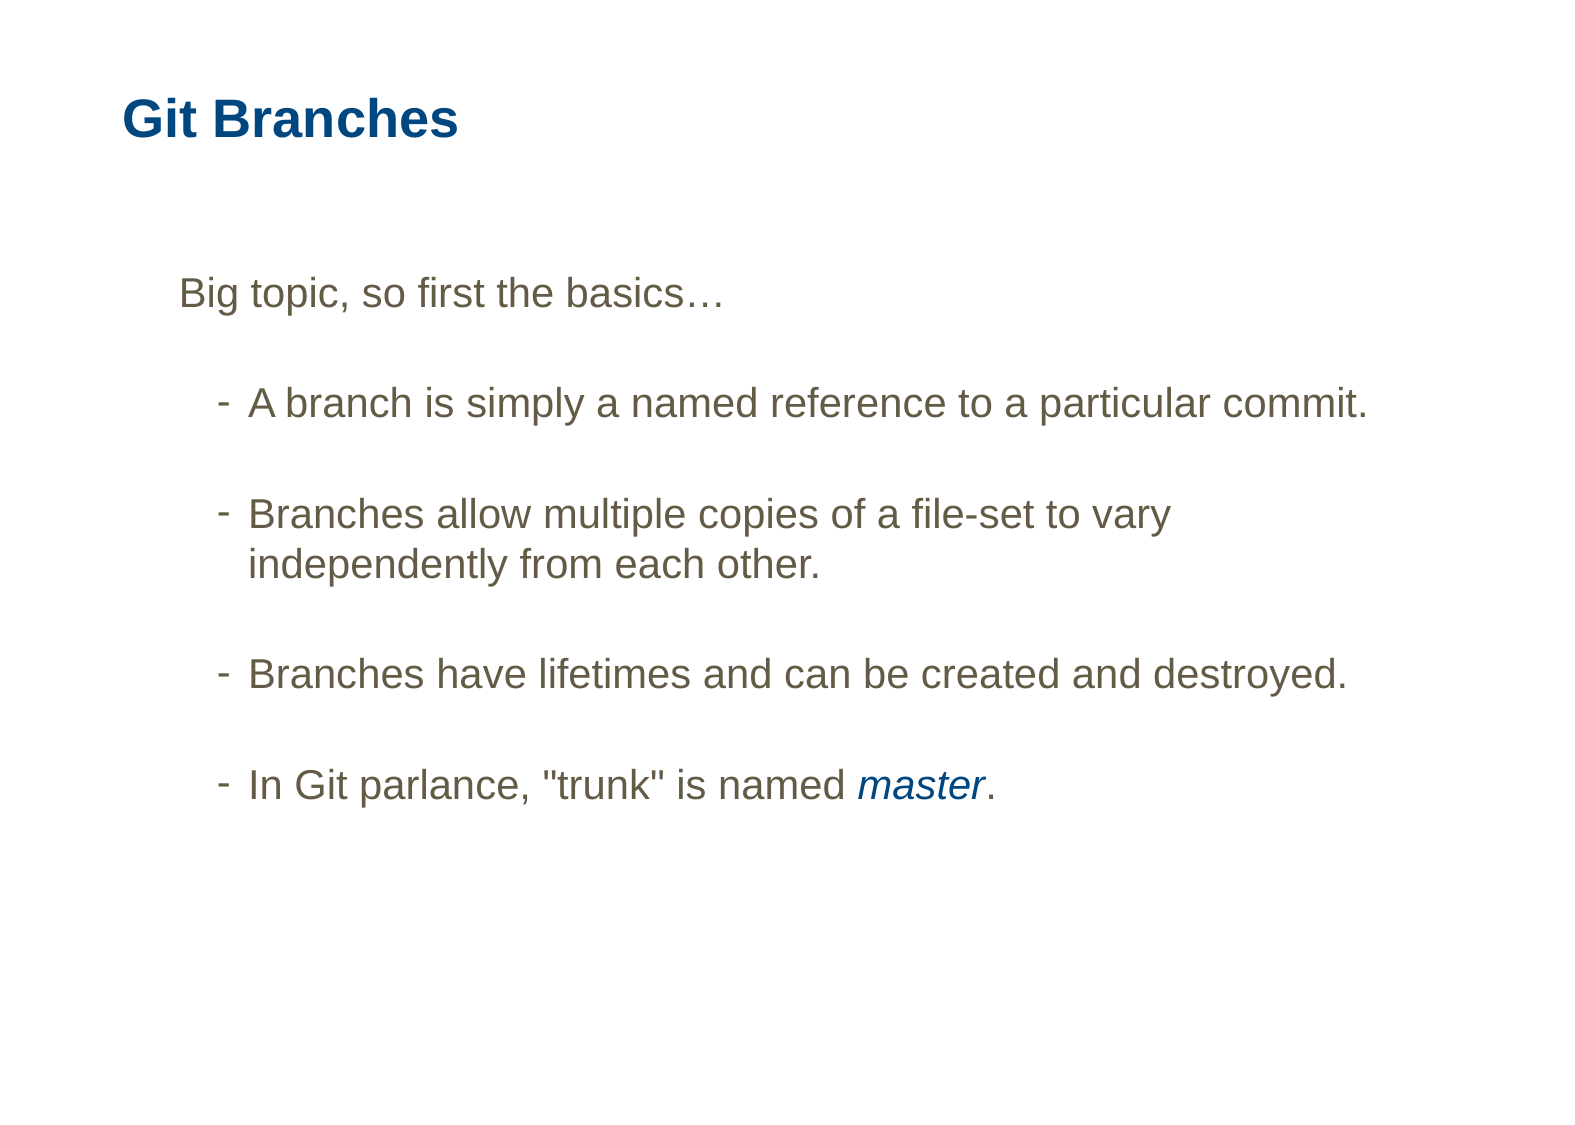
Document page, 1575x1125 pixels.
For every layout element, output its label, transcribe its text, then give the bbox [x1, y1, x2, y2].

list Big topic, so first the basics… A branch is simply a named reference to a particular commit. Branches allow multiple copies of a file-set to vary independently from each other. Branches have lifetimes and can be created and destroyed. In Git parlance, "trunk" is named master. [122, 265, 1398, 941]
title Git Branches [122, 76, 1541, 157]
